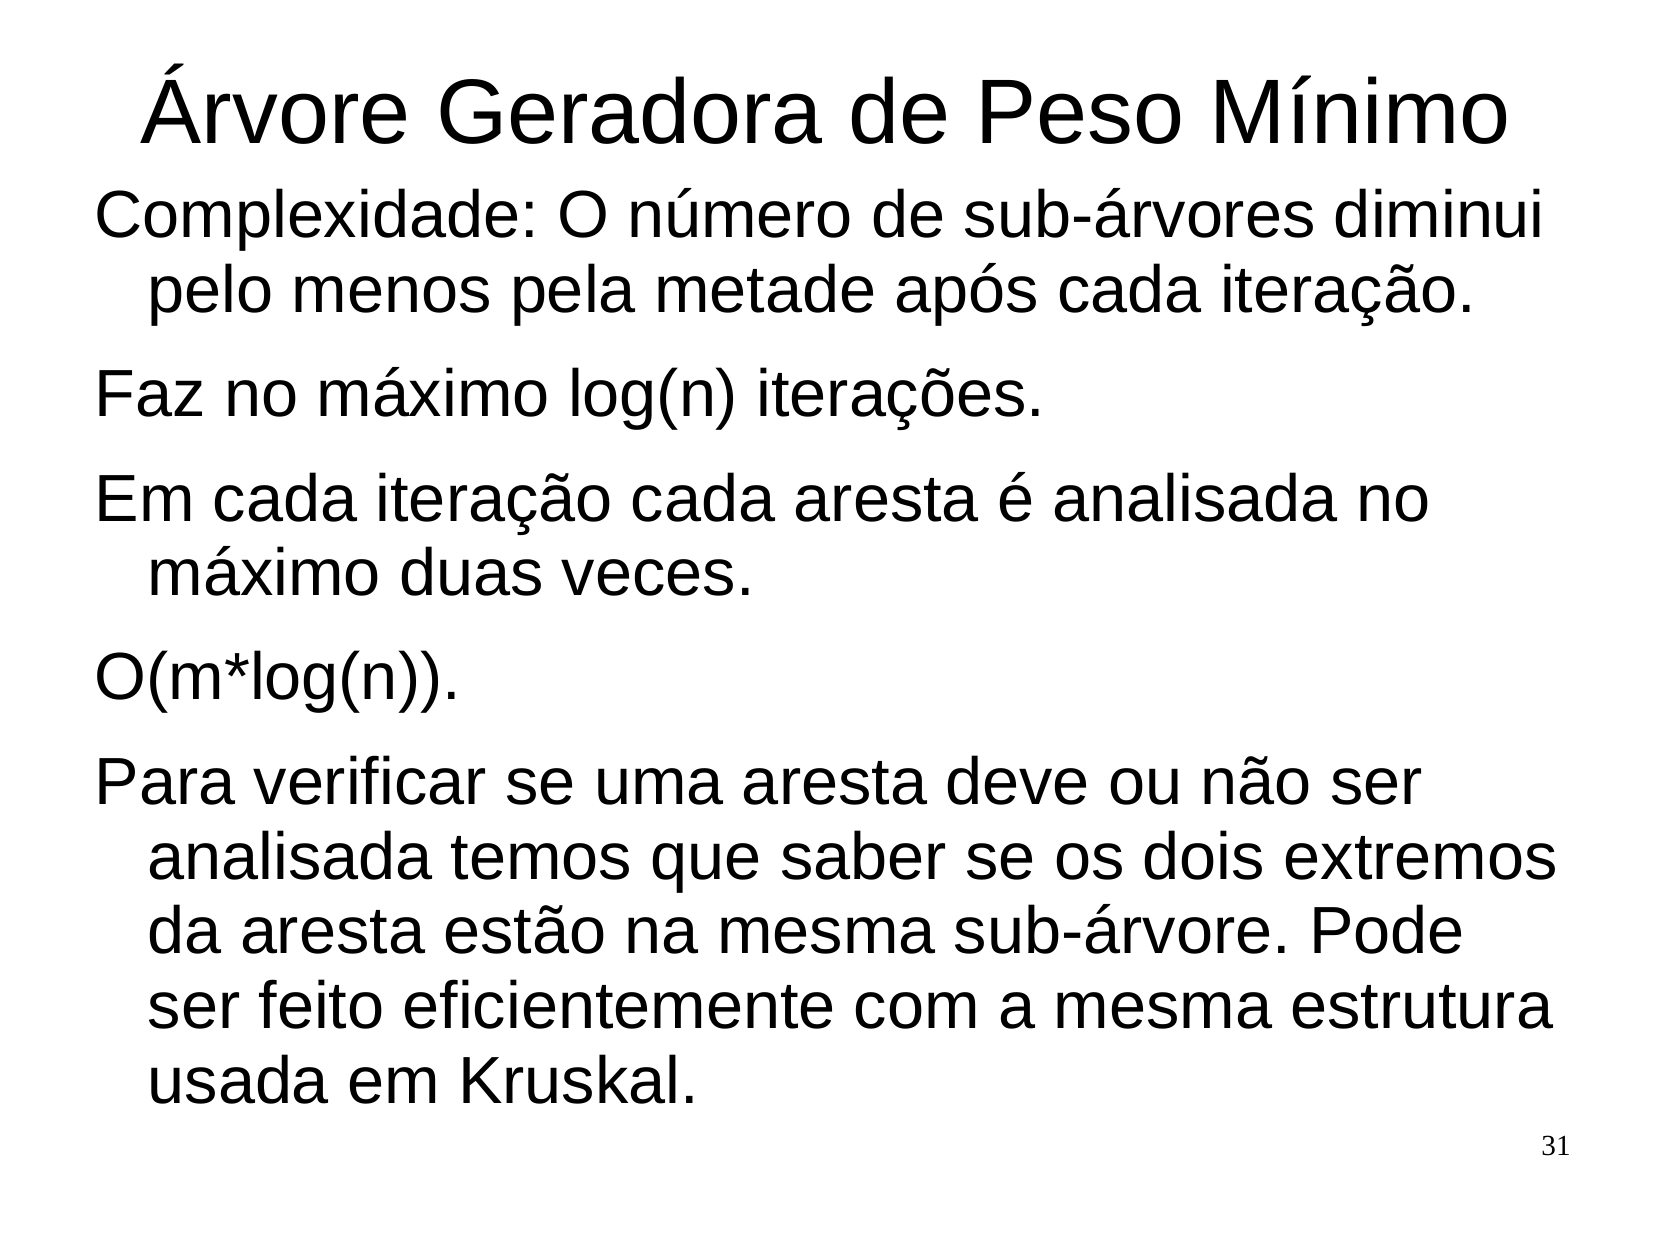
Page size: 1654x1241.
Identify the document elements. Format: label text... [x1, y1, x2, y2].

title Árvore Geradora de Peso Mínimo [82, 8, 1571, 216]
list Complexidade: O número de sub-árvores diminui pelo menos pela metade após cada iteração. Faz no máximo log(n) iterações. Em cada iteração cada aresta é analisada no máximo duas veces. O(m*log(n)). Para verificar se uma aresta deve ou não ser analisada temos que saber se os dois extremos da aresta estão na mesma sub-árvore. Pode ser feito eficientemente com a mesma estrutura usada em Kruskal. [76, 177, 1565, 1118]
